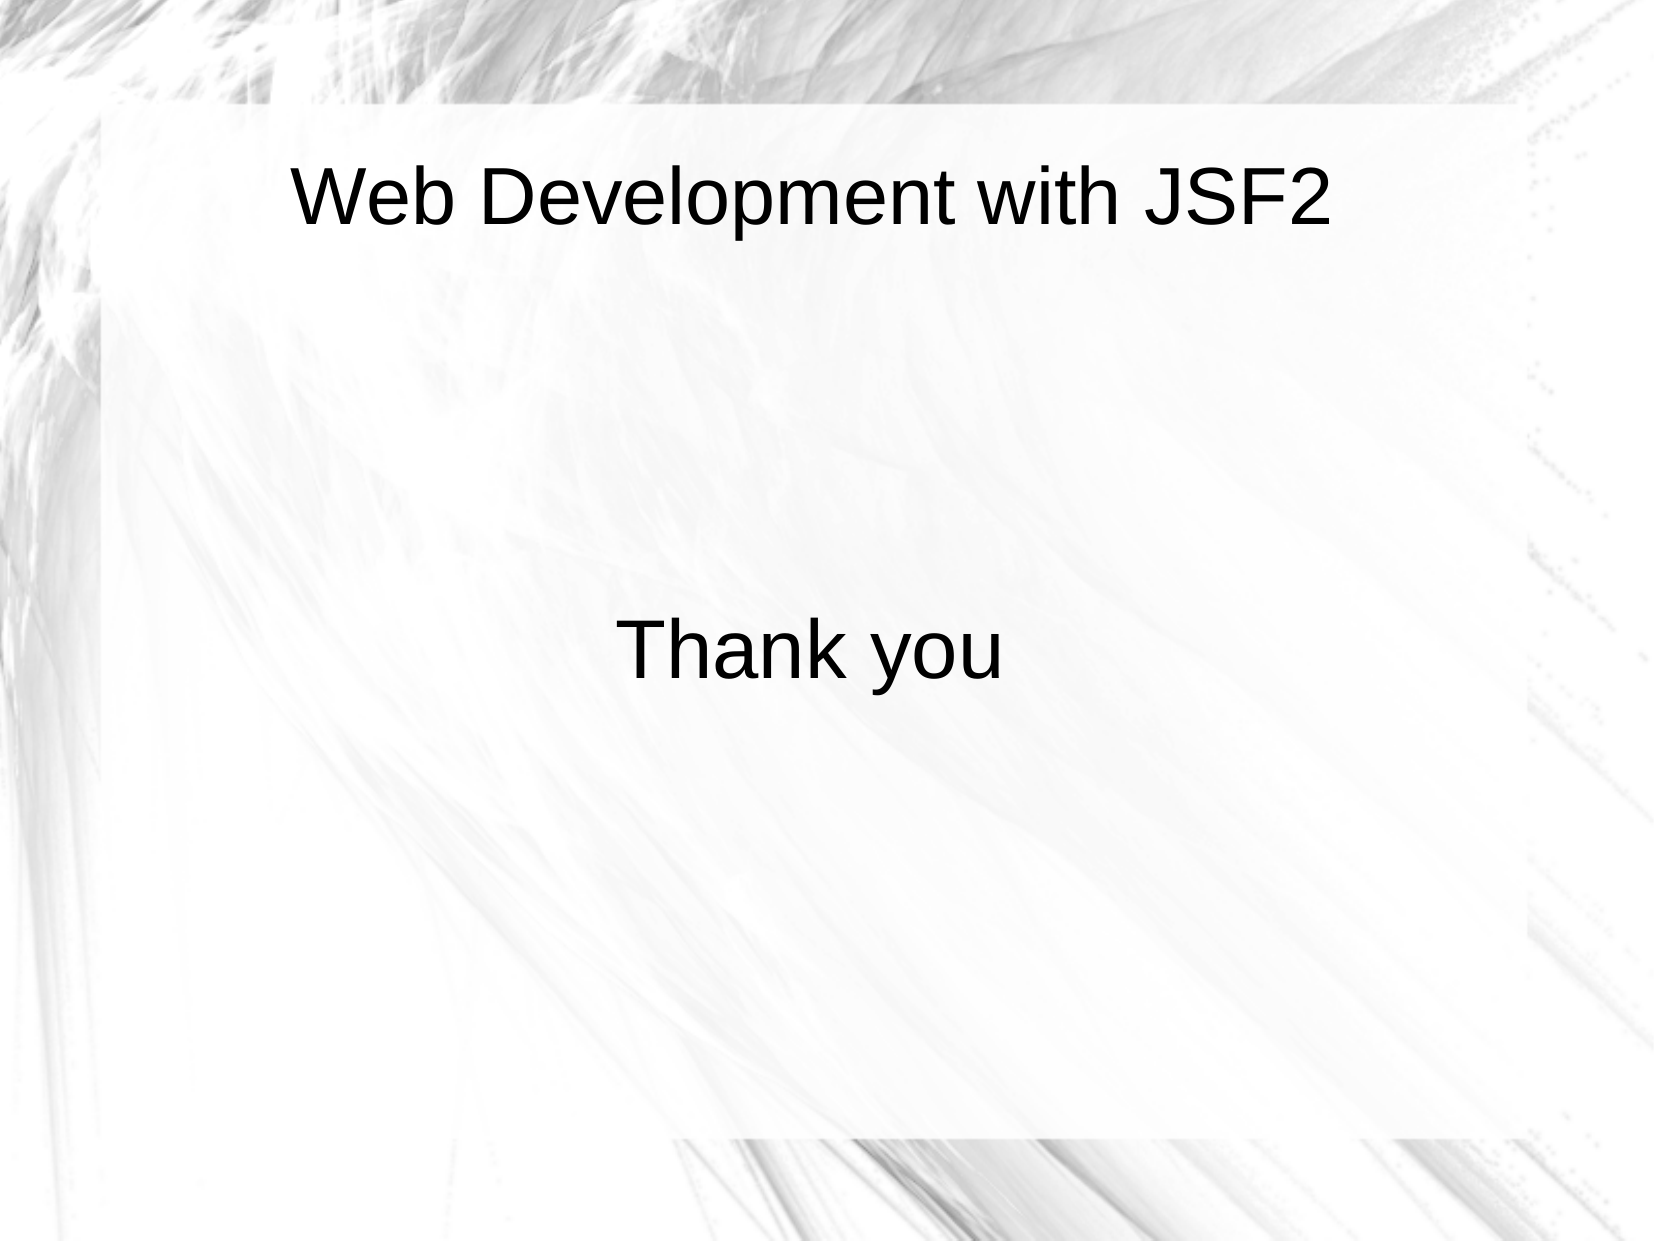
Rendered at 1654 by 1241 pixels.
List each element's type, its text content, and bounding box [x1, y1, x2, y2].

title Web Development with JSF2 [118, 112, 1506, 281]
picture [0, 0, 1654, 1241]
subtitle Thank you [82, 290, 1538, 1010]
